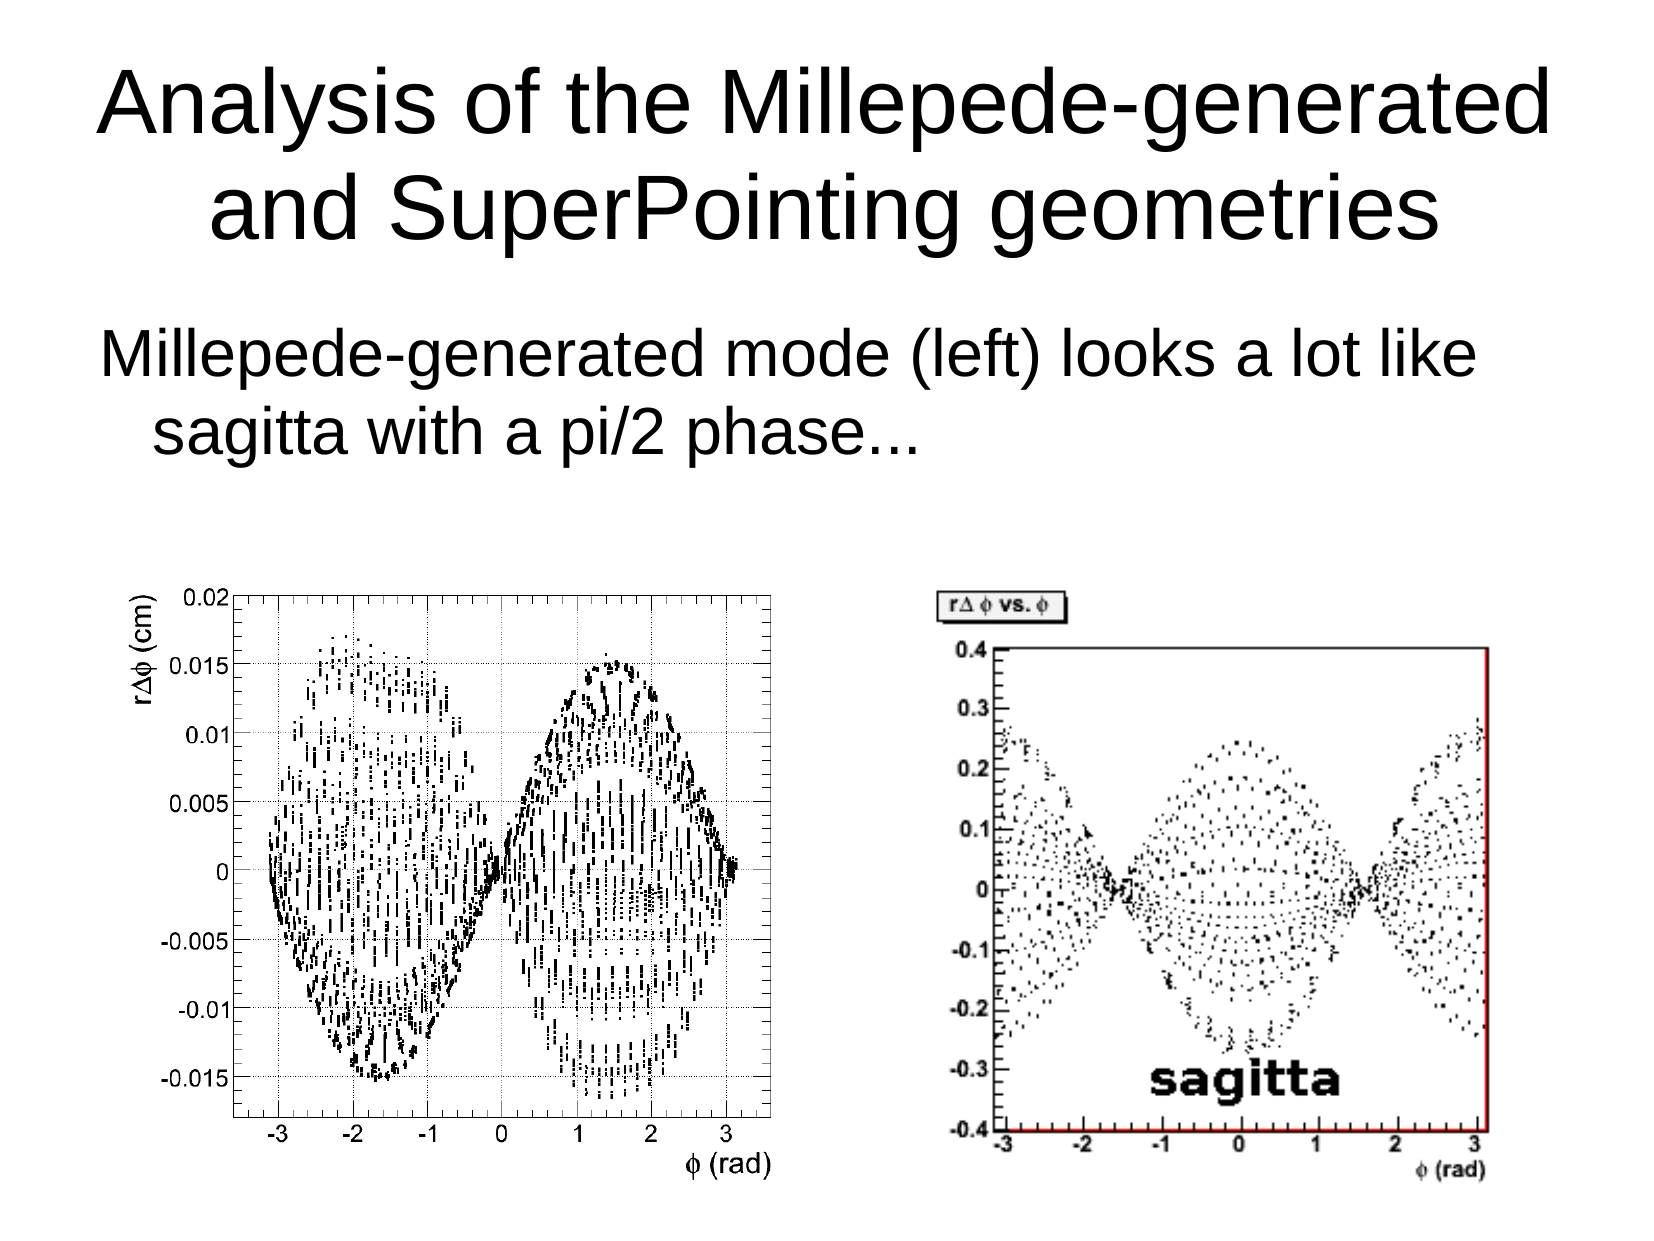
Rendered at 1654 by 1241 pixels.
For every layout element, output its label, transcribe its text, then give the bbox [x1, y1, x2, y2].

picture [128, 563, 785, 1201]
picture [862, 562, 1623, 1217]
list Millepede-generated mode (left) looks a lot like sagitta with a pi/2 phase... [82, 313, 1571, 481]
title Analysis of the Millepede-generated and SuperPointing geometries [82, 38, 1571, 267]
